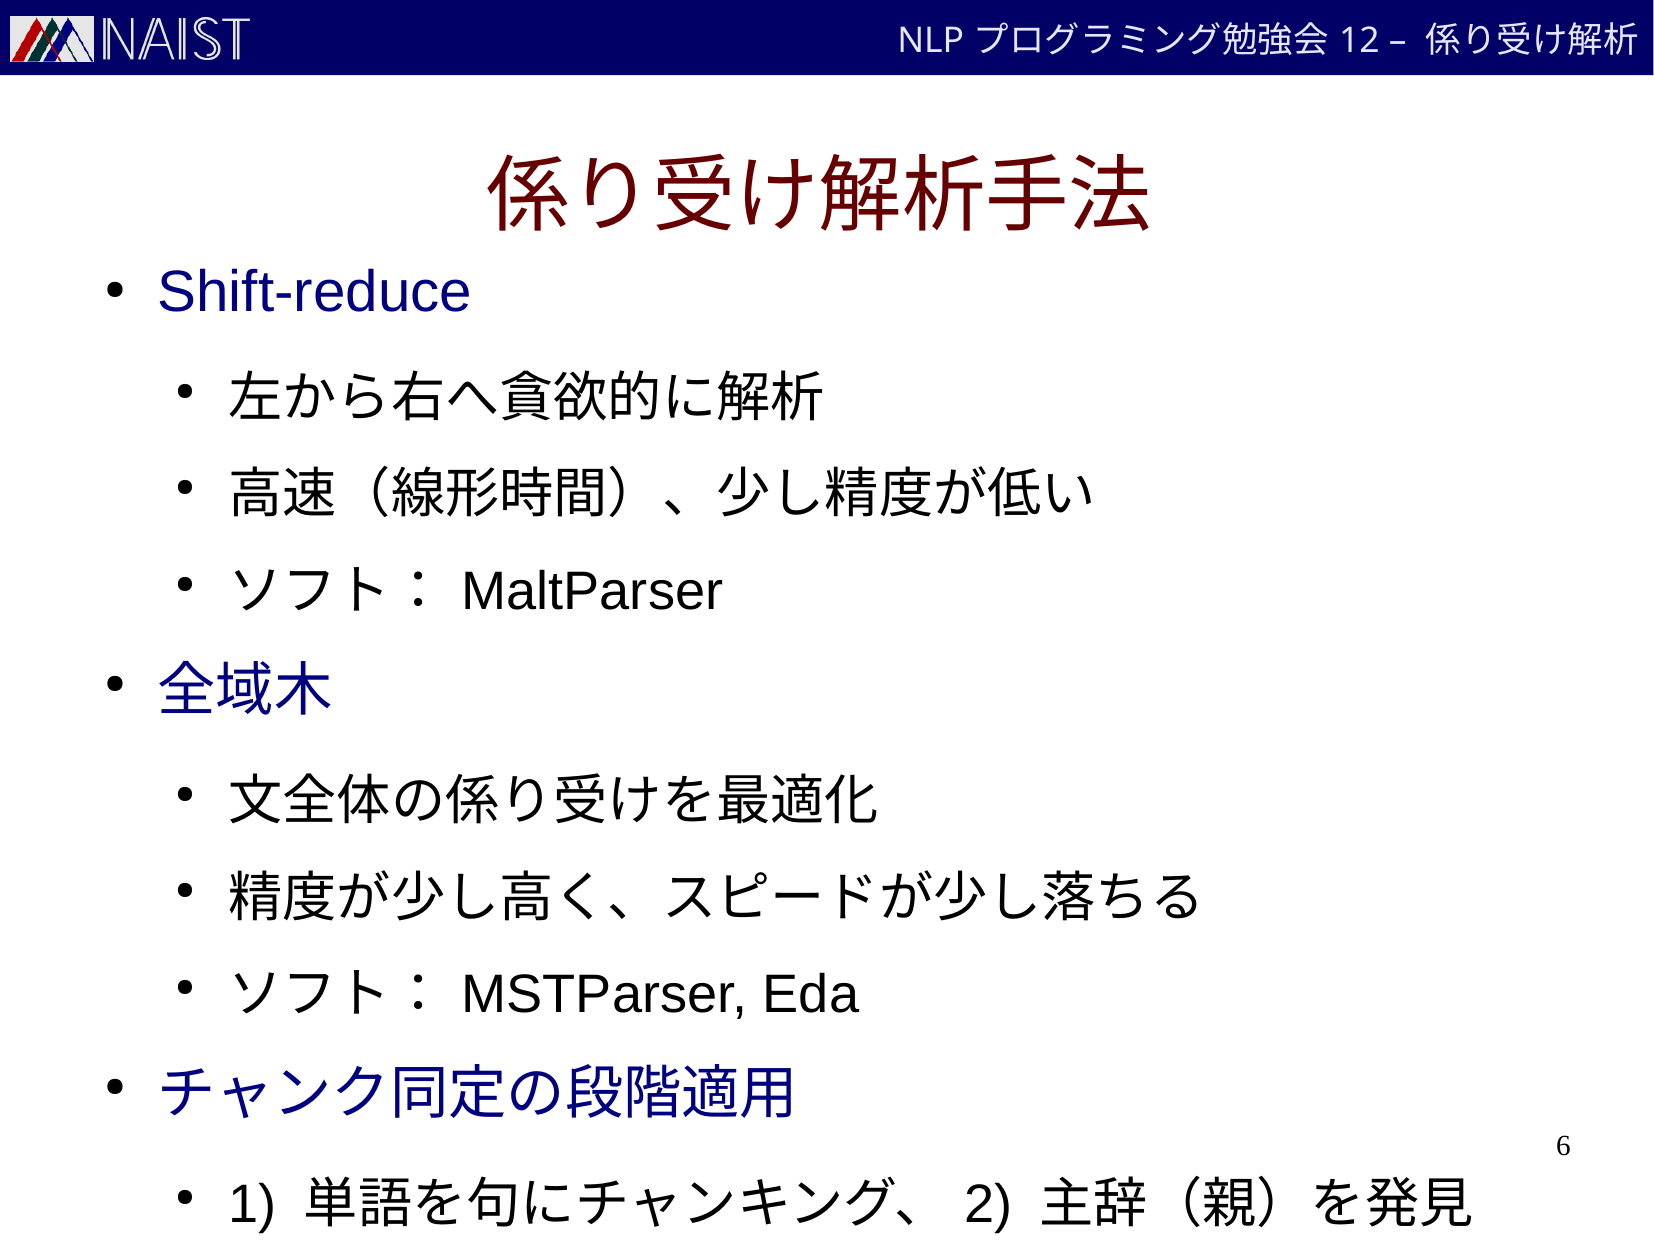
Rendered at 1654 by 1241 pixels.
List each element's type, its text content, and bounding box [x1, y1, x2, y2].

picture [102, 17, 251, 60]
list Shift-reduce 左から右へ貪欲的に解析 高速（線形時間）、少し精度が低い ソフト：MaltParser 全域木 文全体の係り受けを最適化 精度が少し高く、スピードが少し落ちる ソフト：MSTParser, Eda チャンク同定の段階適用 1) 単語を句にチャンキング、2) 主辞（親）を発見 の繰り返し ソフト：CaboCha [86, 258, 1576, 1198]
picture [10, 16, 94, 62]
title 係り受け解析手法 [75, 92, 1564, 285]
